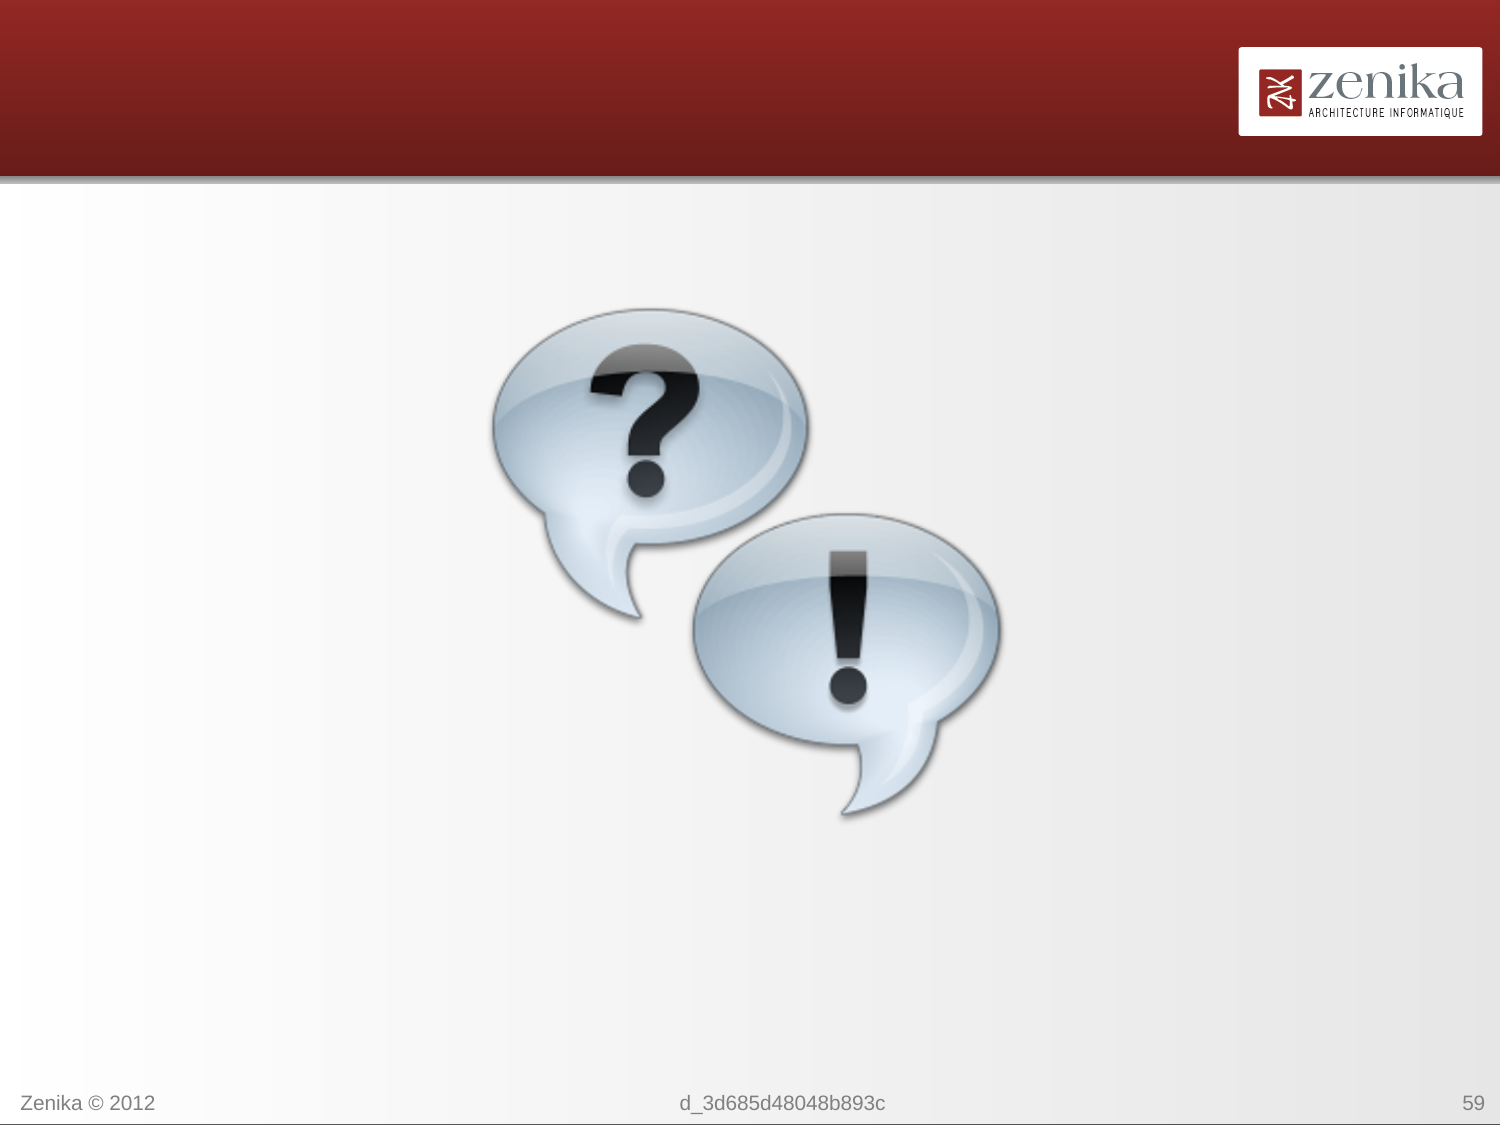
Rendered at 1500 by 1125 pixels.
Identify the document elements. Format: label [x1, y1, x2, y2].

picture [483, 295, 1017, 830]
picture [1257, 58, 1464, 125]
